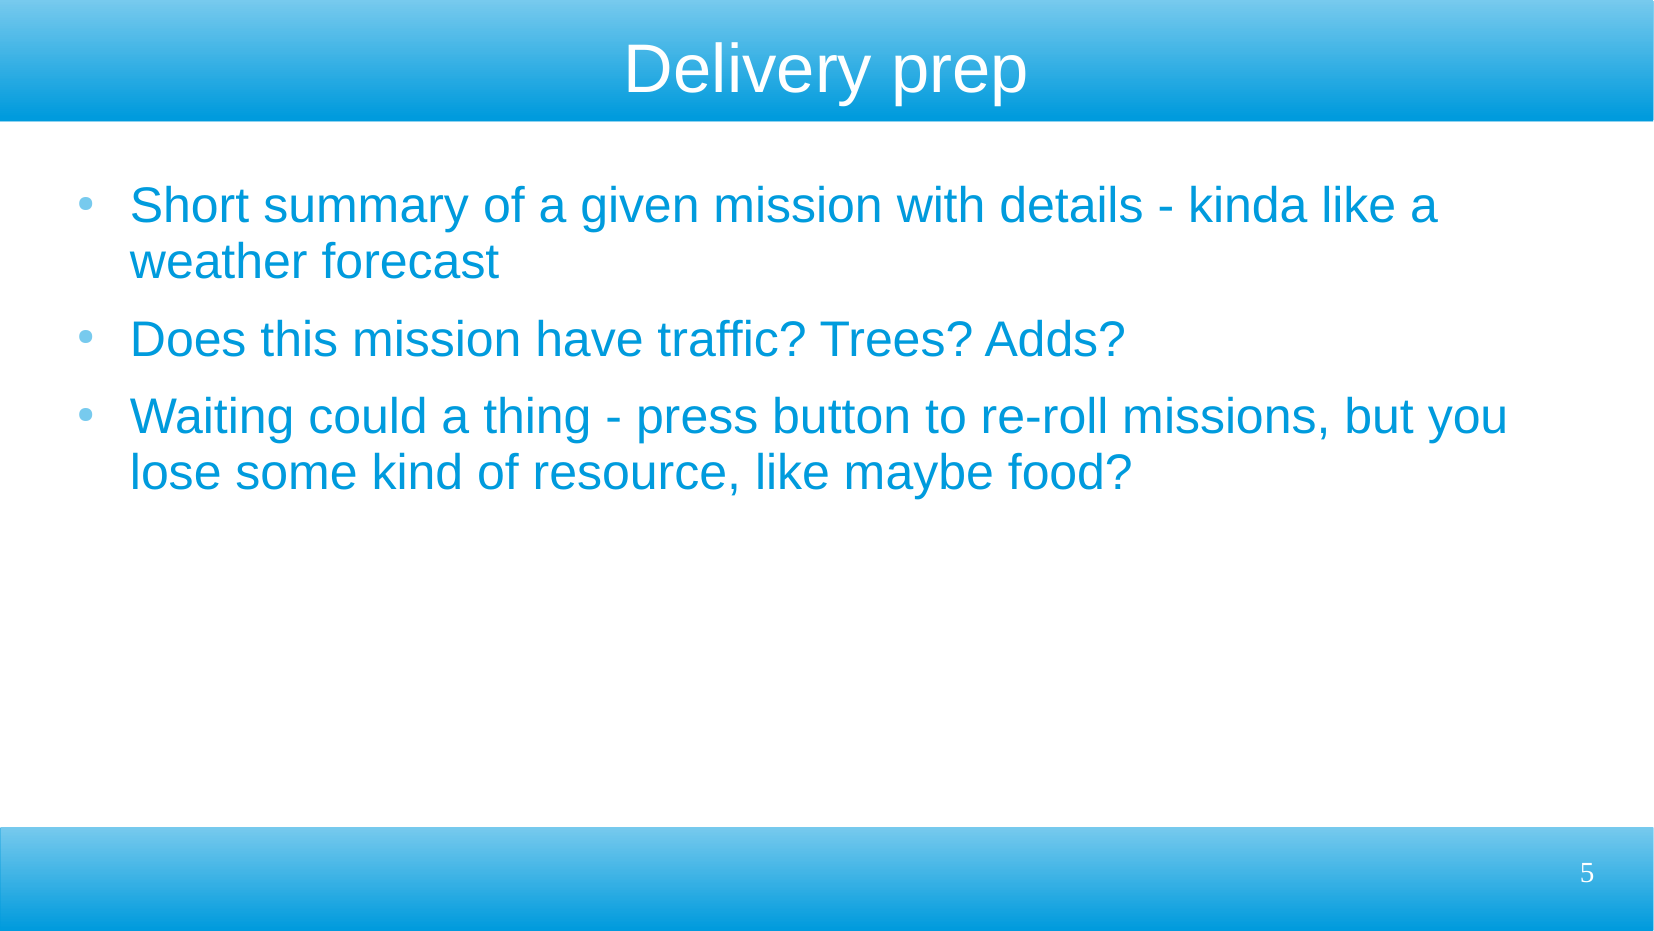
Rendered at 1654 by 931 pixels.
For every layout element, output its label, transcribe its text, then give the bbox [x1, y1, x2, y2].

title Delivery prep [59, 29, 1595, 108]
list Short summary of a given mission with details - kinda like a weather forecast Does this mission have traffic? Trees? Adds? Waiting could a thing - press button to re-roll missions, but you lose some kind of resource, like maybe food? [59, 177, 1595, 768]
